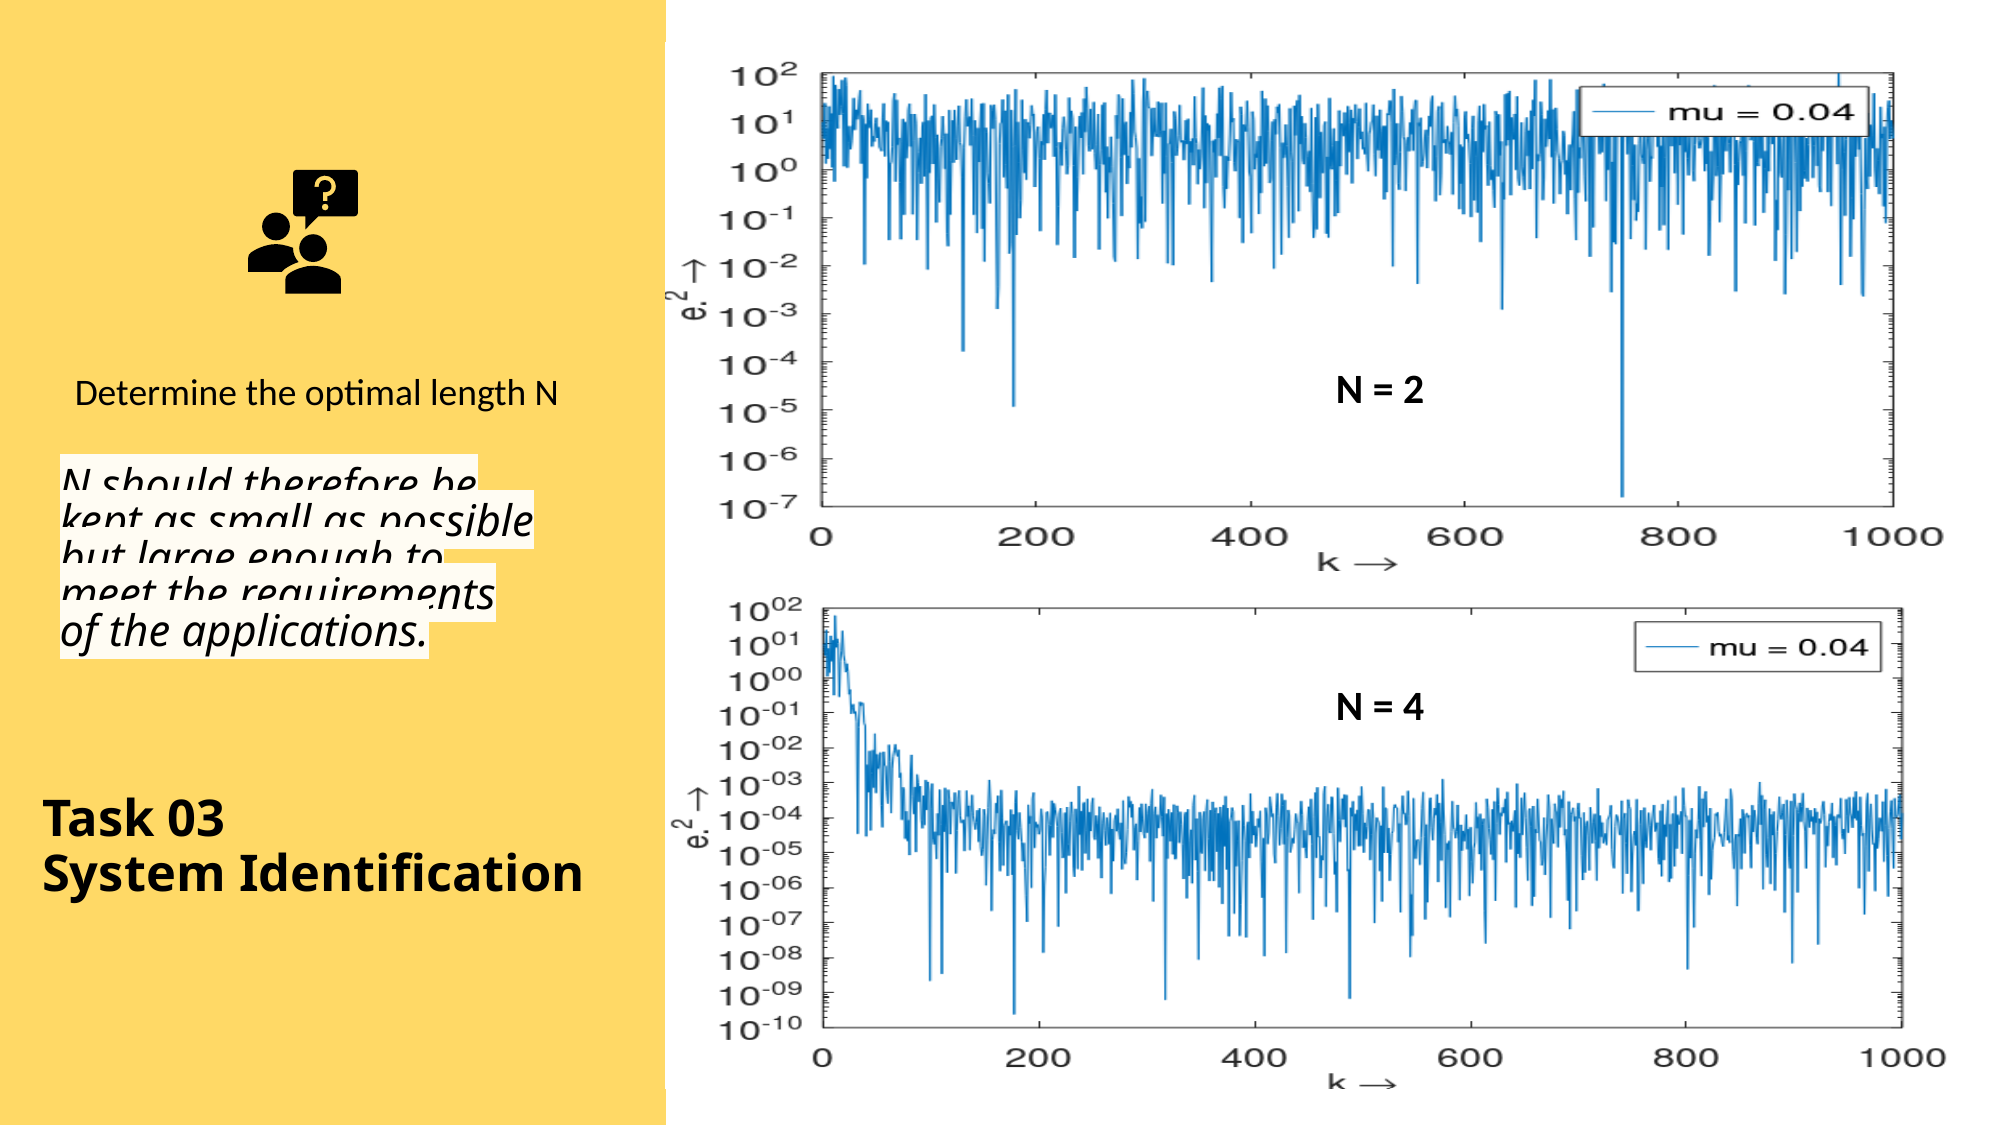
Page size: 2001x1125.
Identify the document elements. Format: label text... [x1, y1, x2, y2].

picture [228, 156, 379, 307]
title Task 03 System Identification [27, 785, 637, 947]
text_box N = 2 [1320, 354, 1523, 420]
text_box Determine the optimal length N [59, 360, 630, 422]
picture [665, 42, 2000, 1089]
text_box N = 4 [1320, 671, 1523, 737]
text_box N should therefore be kept as small as possible but large enough to meet the requirements of the applications. [44, 463, 561, 691]
text_box [0, 0, 666, 1125]
